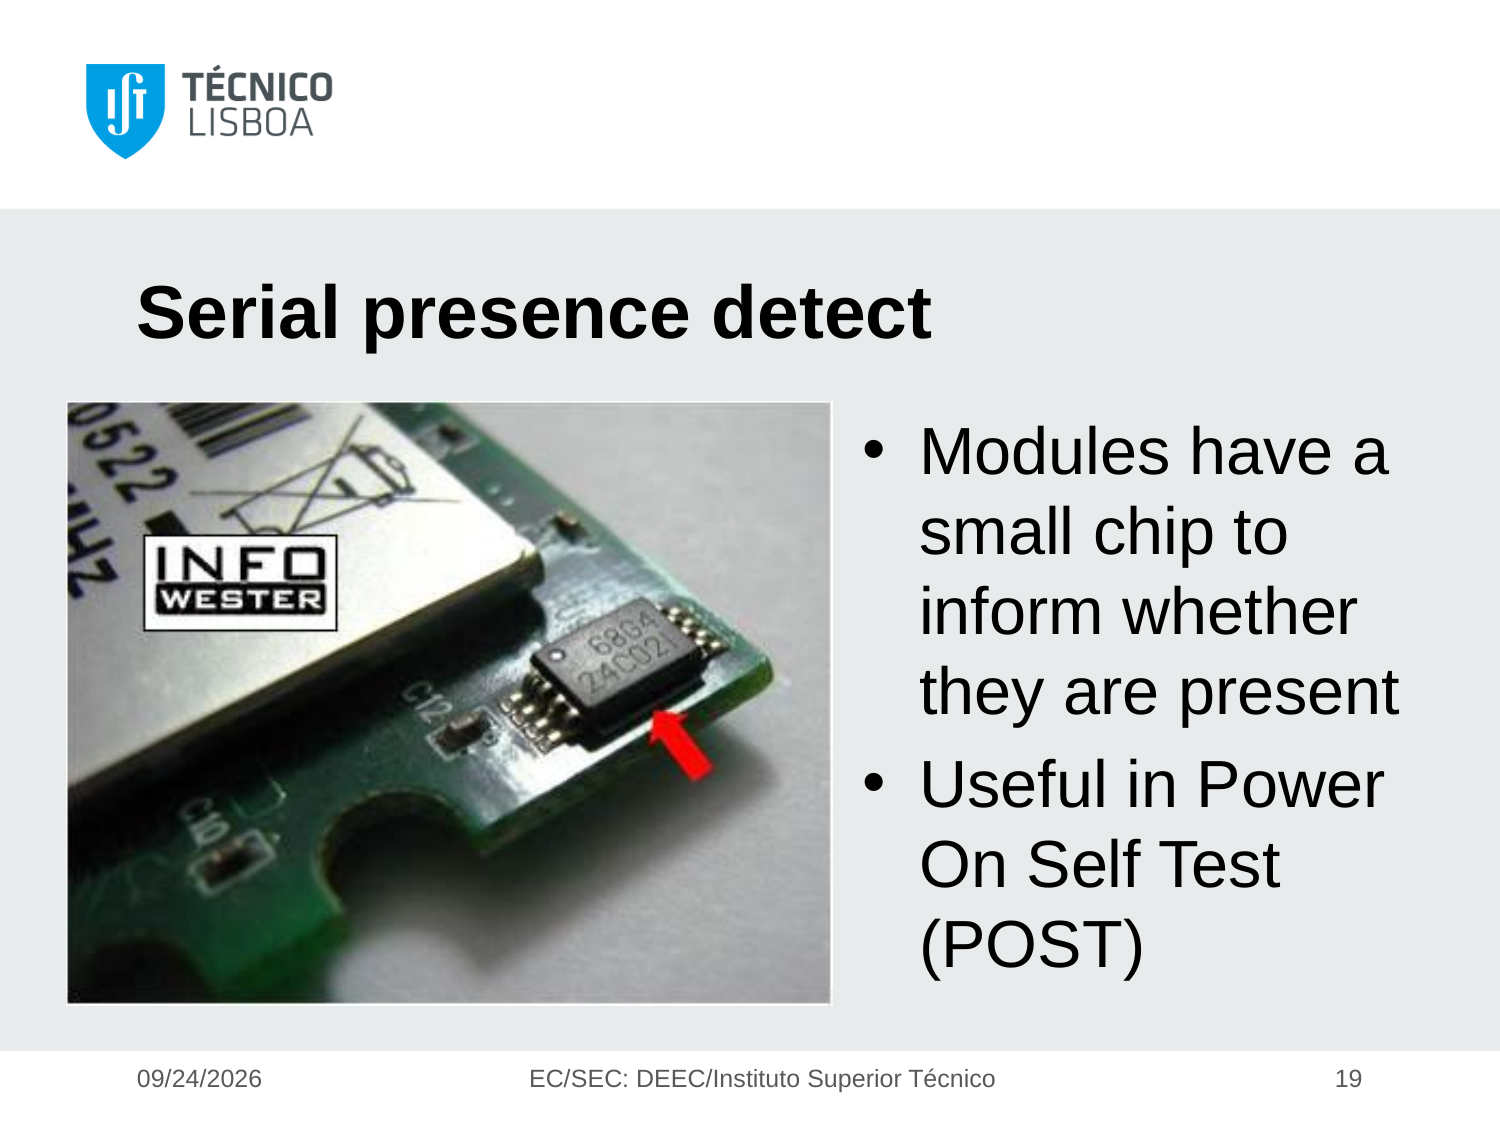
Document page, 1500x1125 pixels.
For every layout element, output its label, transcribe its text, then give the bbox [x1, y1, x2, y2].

slide_number <number> [1077, 1052, 1378, 1103]
footer EC/SEC: DEEC/Instituto Superior Técnico [512, 1052, 1021, 1103]
title Serial presence detect [121, 237, 1378, 381]
list Modules have a small chip to inform whether they are present Useful in Power On Self Test (POST) [847, 400, 1457, 1005]
picture [0, 0, 1500, 1125]
slide_number 12/03/2020 [121, 1052, 425, 1103]
